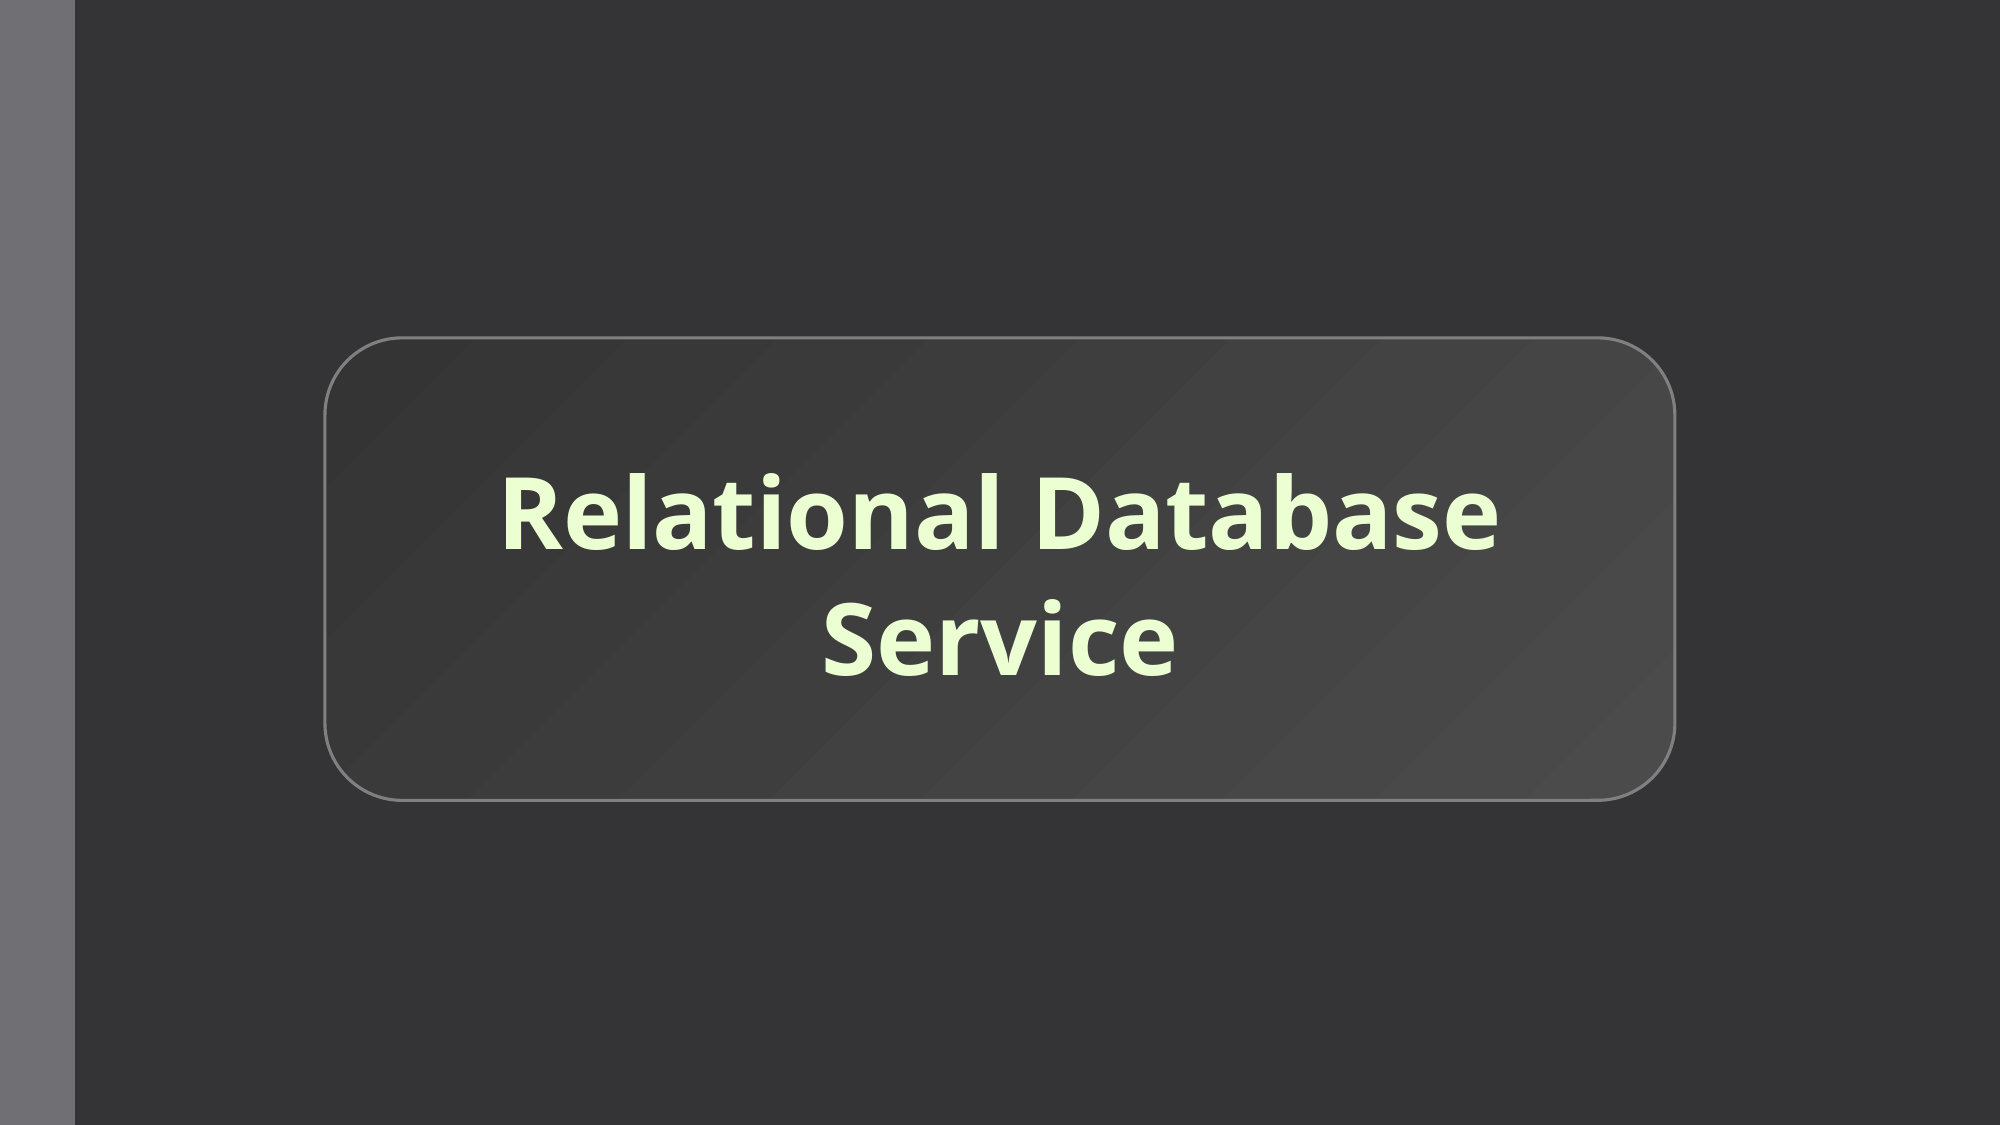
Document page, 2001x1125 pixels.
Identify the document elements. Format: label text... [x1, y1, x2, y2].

text_box Relational Database Service [324, 337, 1675, 801]
